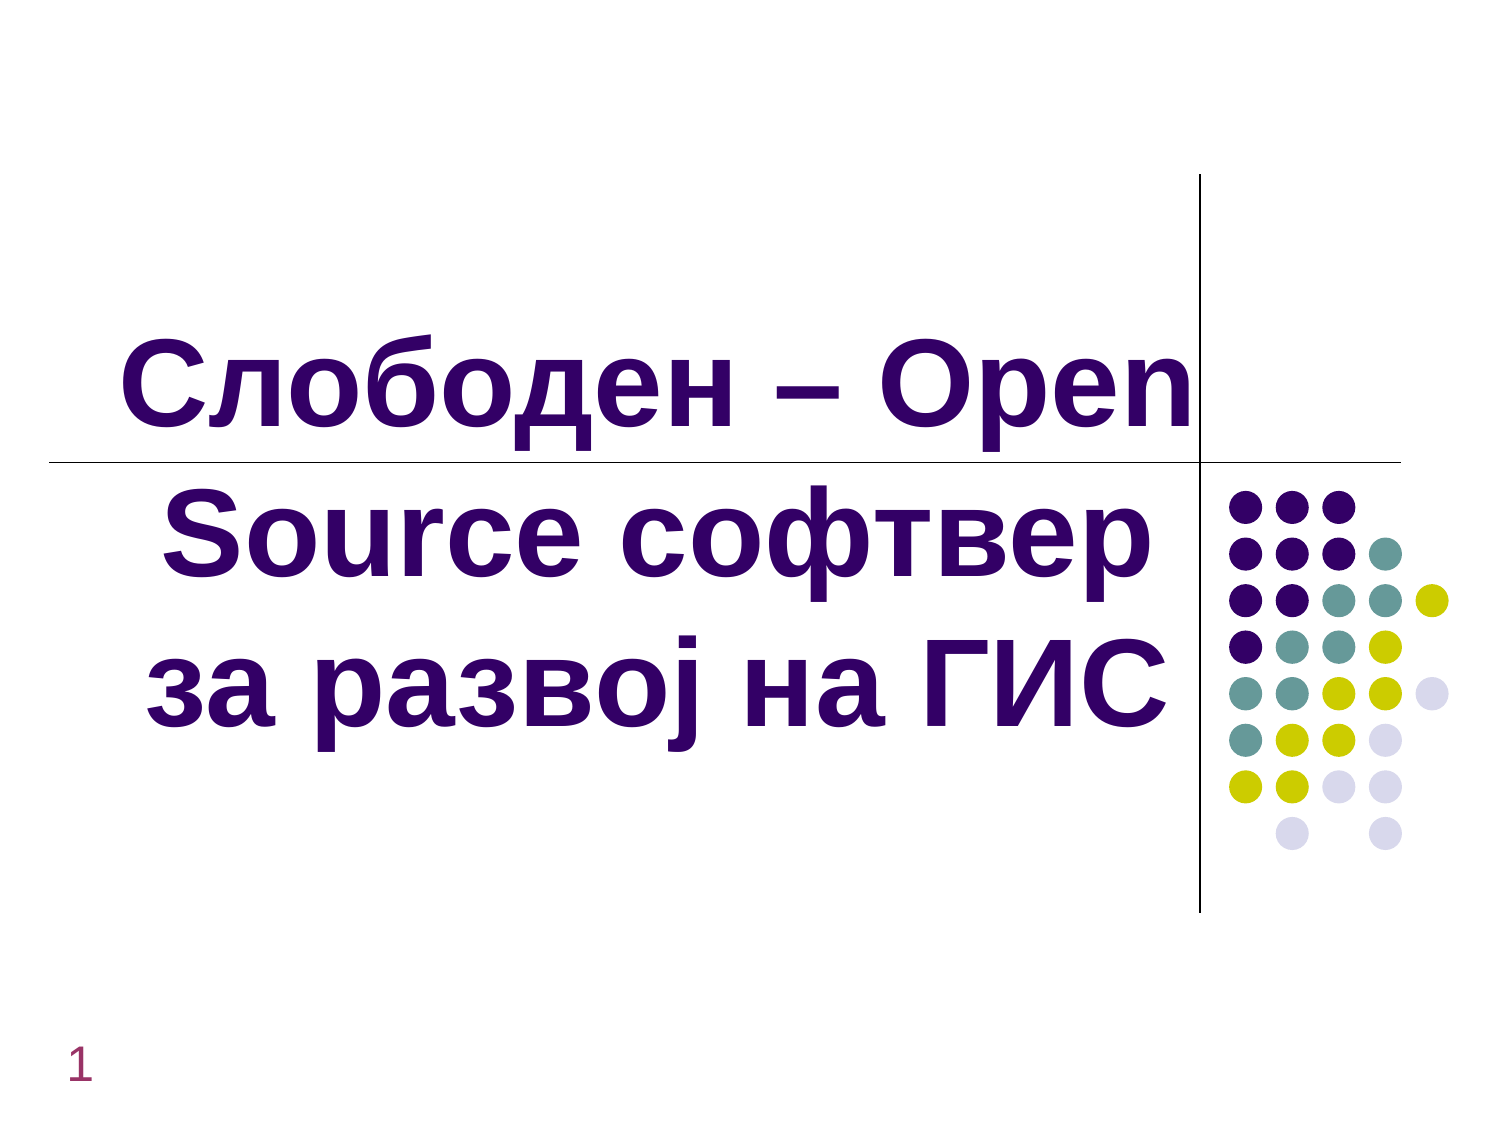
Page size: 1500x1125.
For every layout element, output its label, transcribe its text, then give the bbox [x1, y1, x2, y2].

subtitle [237, 549, 1250, 838]
title Слободен – Open Source софтвер за развој на ГИС [20, 432, 1296, 621]
